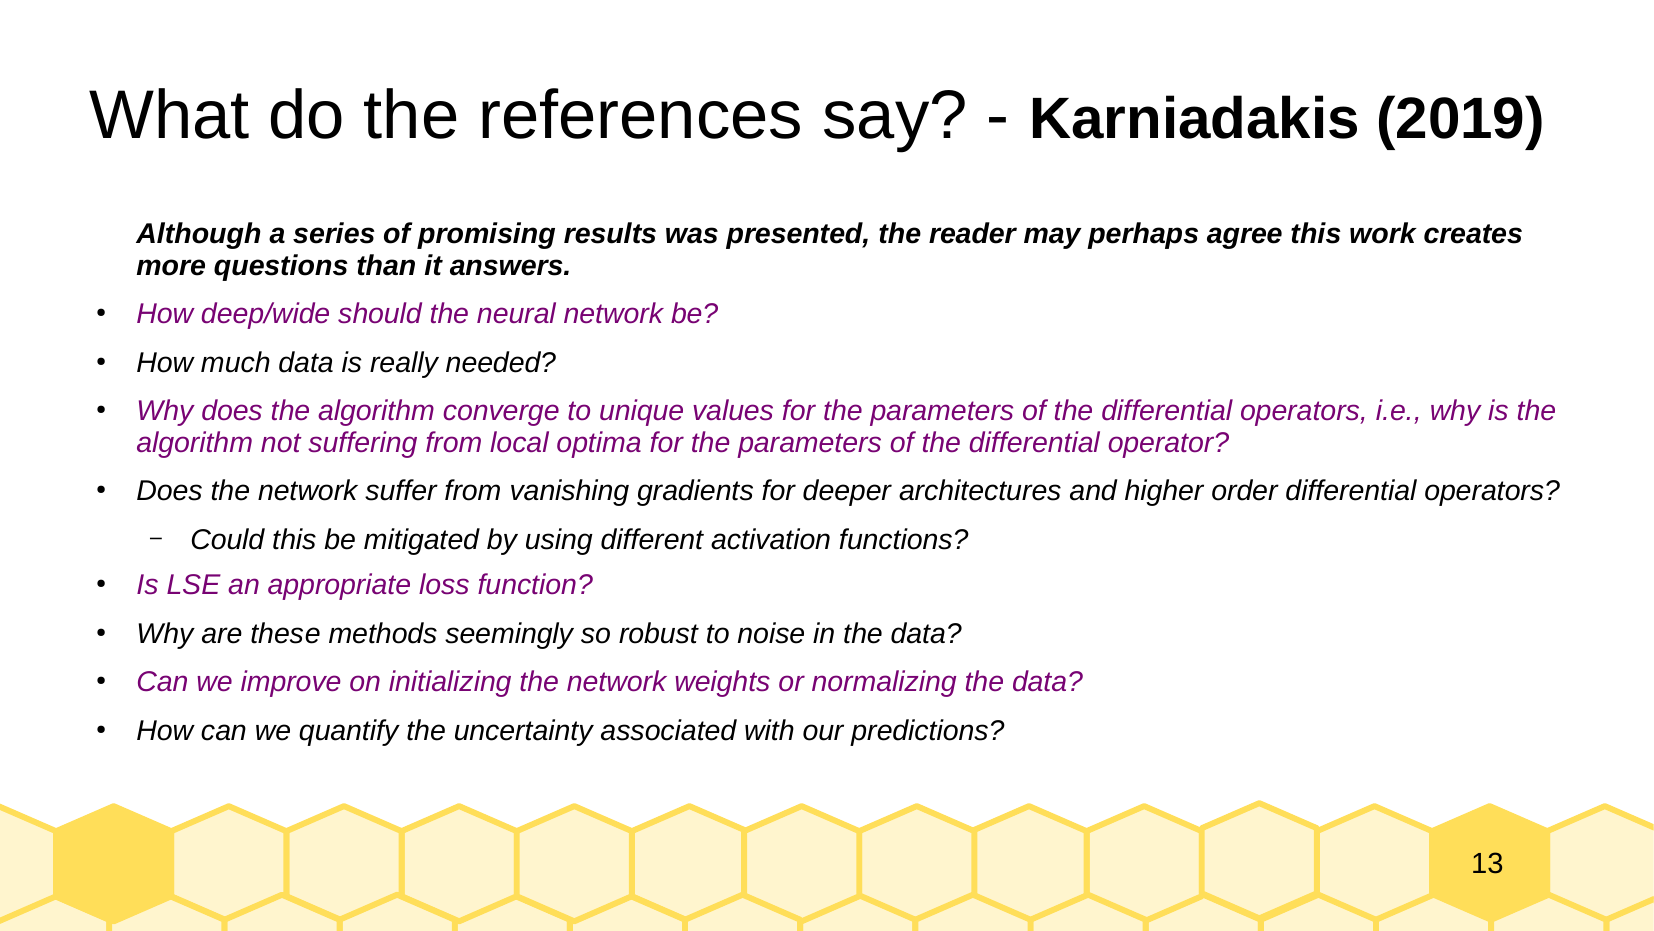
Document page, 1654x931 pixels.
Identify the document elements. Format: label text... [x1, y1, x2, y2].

title What do the references say? - Karniadakis (2019) [82, 37, 1571, 193]
list Although a series of promising results was presented, the reader may perhaps agree this work creates more questions than it answers. How deep/wide should the neural network be? How much data is really needed? Why does the algorithm converge to unique values for the parameters of the differential operators, i.e., why is the algorithm not suffering from local optima for the parameters of the differential operator? Does the network suffer from vanishing gradients for deeper architectures and higher order differential operators? Could this be mitigated by using different activation functions? Is LSE an appropriate loss function? Why are thes e methods seemingly so robust to noise in the data? Can we improve on initializing the network weights or normalizing the data? How can we quantify the uncertainty associated with our predictions? [82, 217, 1571, 758]
